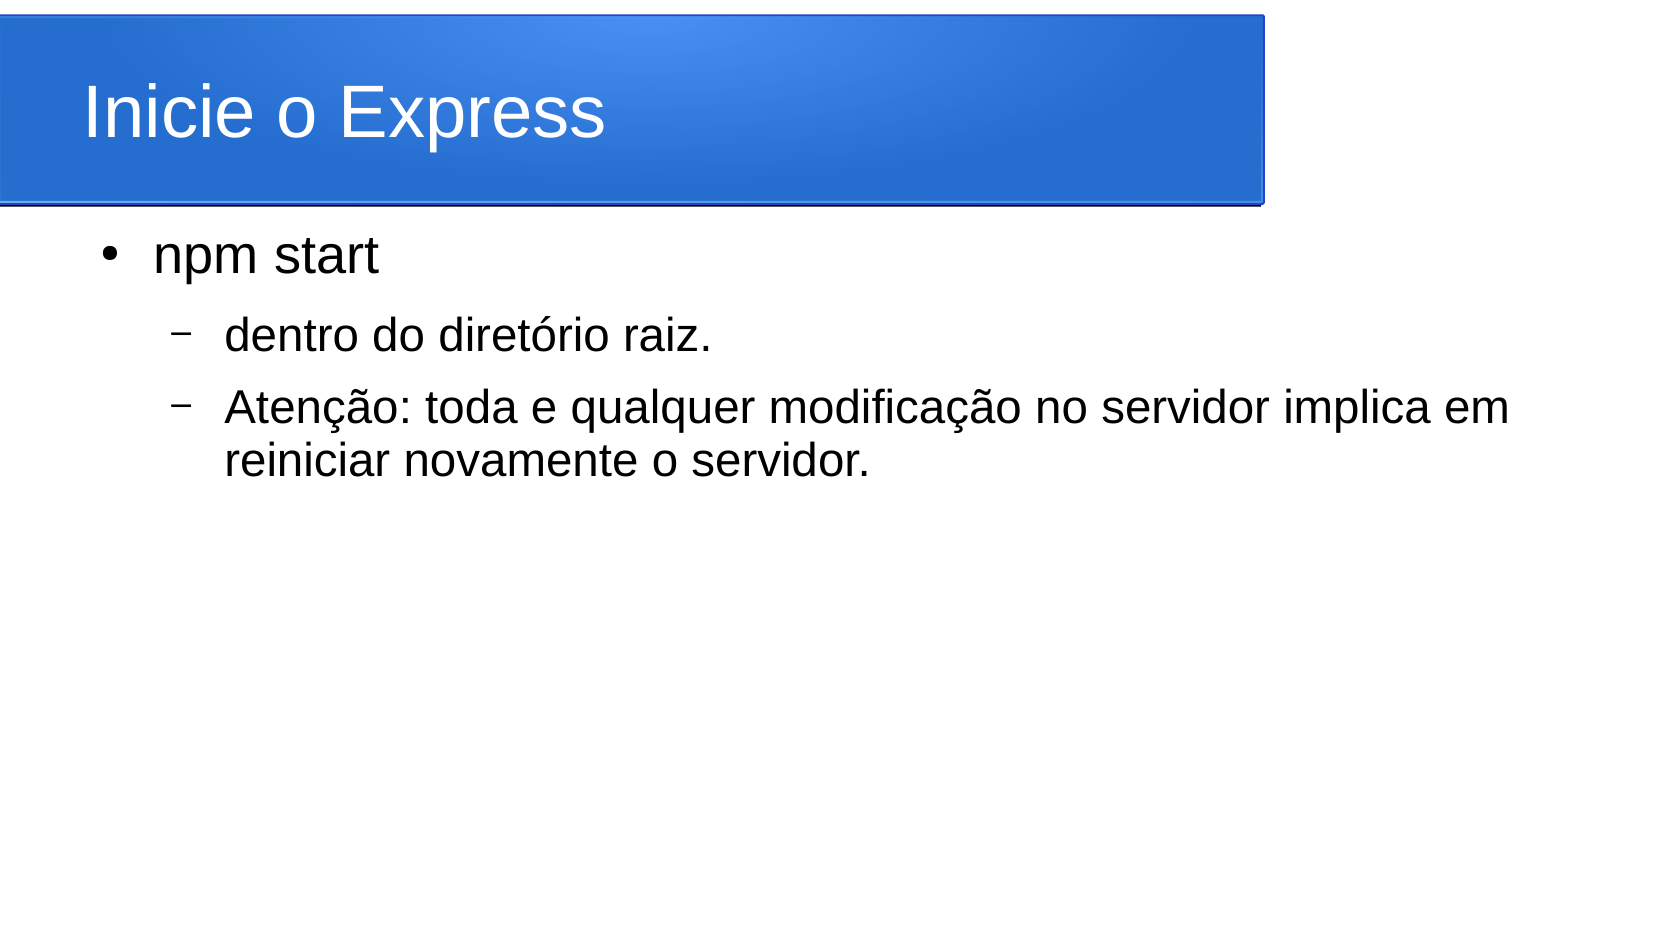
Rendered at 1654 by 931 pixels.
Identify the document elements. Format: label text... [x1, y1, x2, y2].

list npm start dentro do diretório raiz. Atenção: toda e qualquer modificação no servidor implica em reiniciar novamente o servidor. [82, 224, 1571, 764]
title Inicie o Express [82, 35, 1235, 189]
